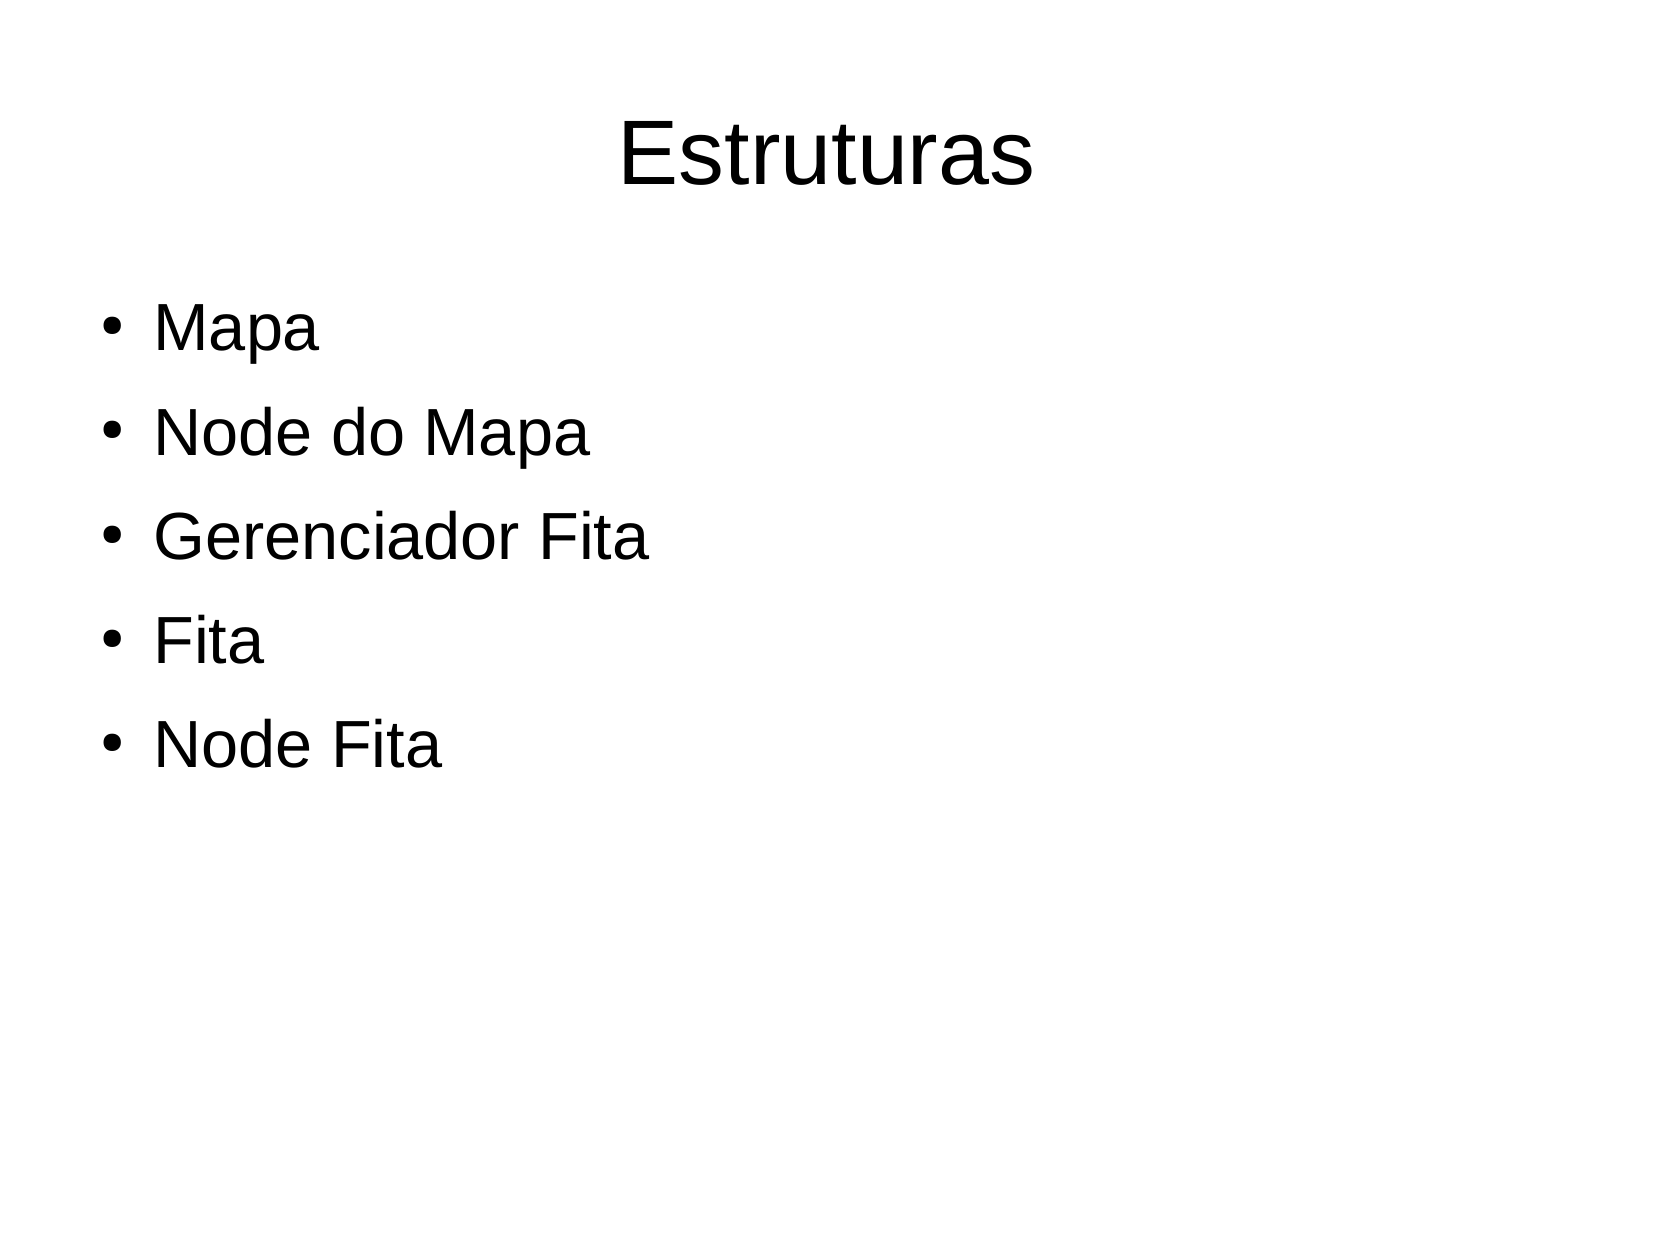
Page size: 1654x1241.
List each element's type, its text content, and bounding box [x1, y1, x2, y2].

list Mapa Node do Mapa Gerenciador Fita Fita Node Fita [82, 290, 1571, 1010]
title Estruturas [82, 49, 1571, 257]
